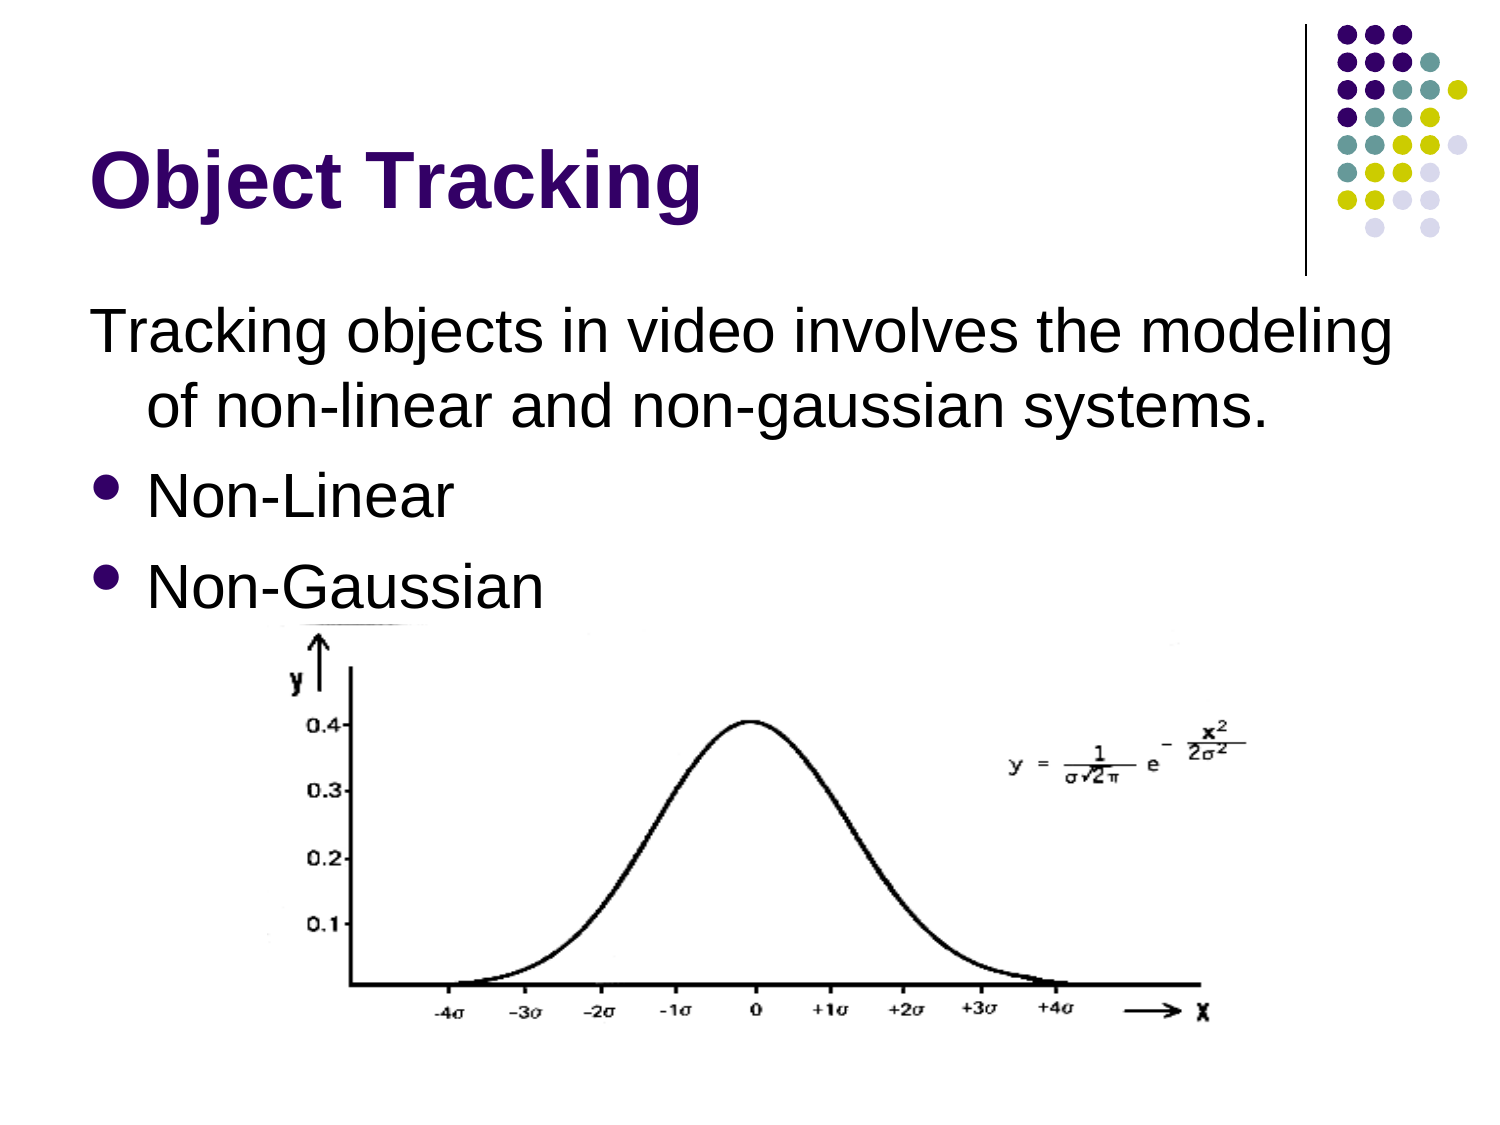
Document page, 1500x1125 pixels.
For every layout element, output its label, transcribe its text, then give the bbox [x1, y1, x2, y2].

list Tracking objects in video involves the modeling of non-linear and non-gaussian systems. Non-Linear Non-Gaussian [75, 282, 1426, 1006]
picture [267, 624, 1276, 1038]
title Object Tracking [74, 20, 1313, 233]
